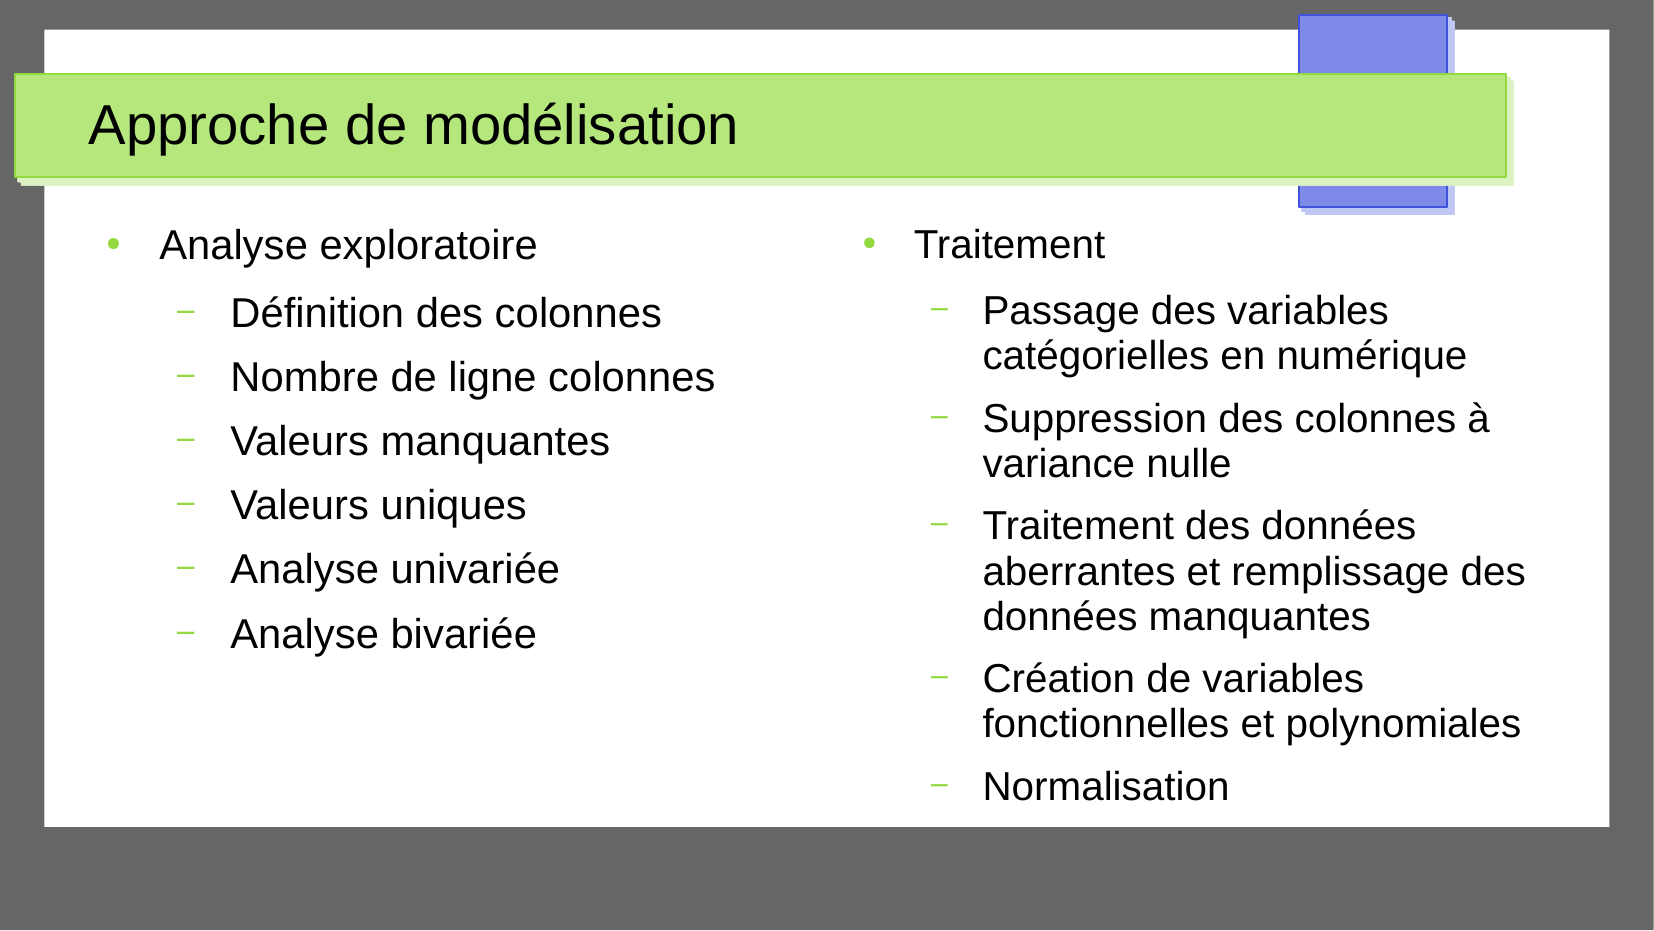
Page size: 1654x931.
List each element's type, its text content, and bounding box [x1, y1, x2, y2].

list Analyse exploratoire Définition des colonnes Nombre de ligne colonnes Valeurs manquantes Valeurs uniques Analyse univariée Analyse bivariée [88, 221, 809, 813]
title Approche de modélisation [88, 73, 1506, 178]
list Traitement Passage des variables catégorielles en numérique Suppression des colonnes à variance nulle Traitement des données aberrantes et remplissage des données manquantes Création de variables fonctionnelles et polynomiales Normalisation [845, 221, 1566, 813]
